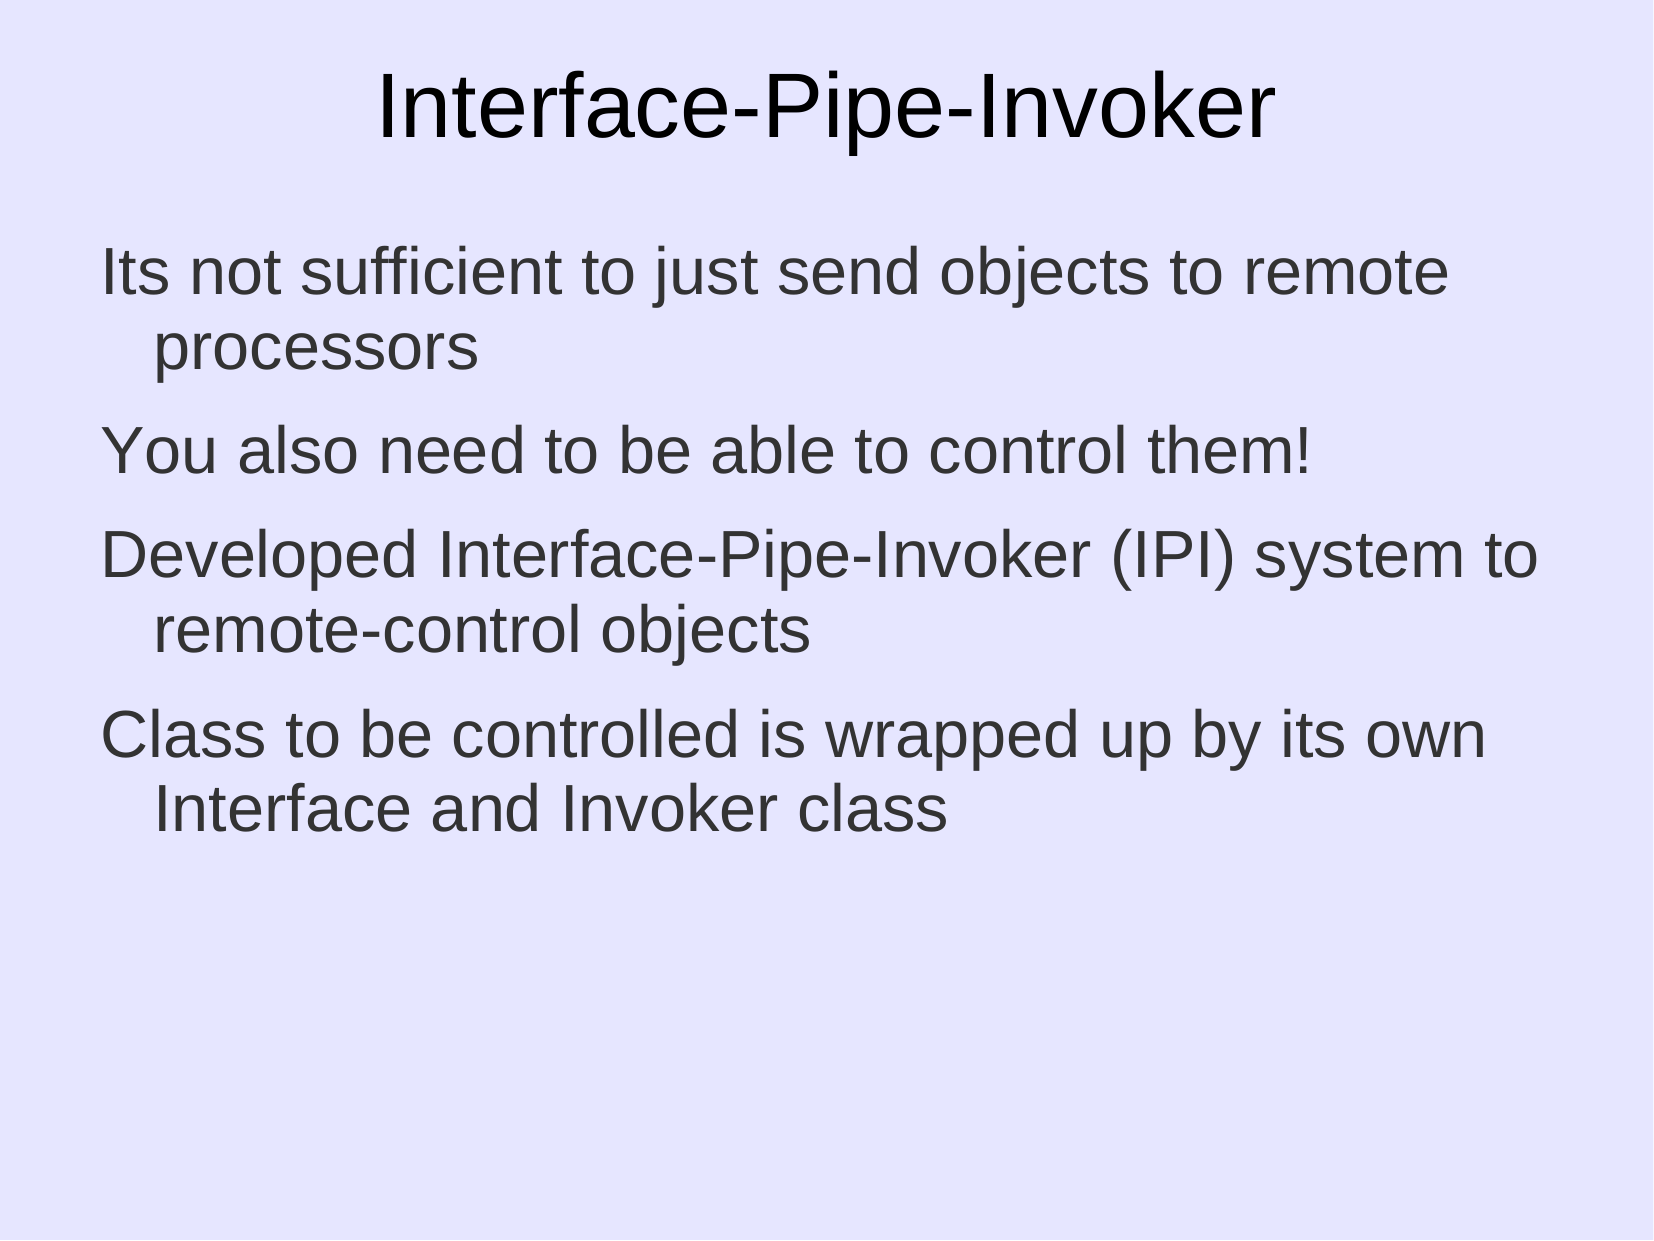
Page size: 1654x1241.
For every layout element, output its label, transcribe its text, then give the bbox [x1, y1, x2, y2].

title Interface-Pipe-Invoker [82, 49, 1571, 163]
list Its not sufficient to just send objects to remote processors You also need to be able to control them! Developed Interface-Pipe-Invoker (IPI) system to remote-control objects Class to be controlled is wrapped up by its own Interface and Invoker class [82, 234, 1571, 1191]
